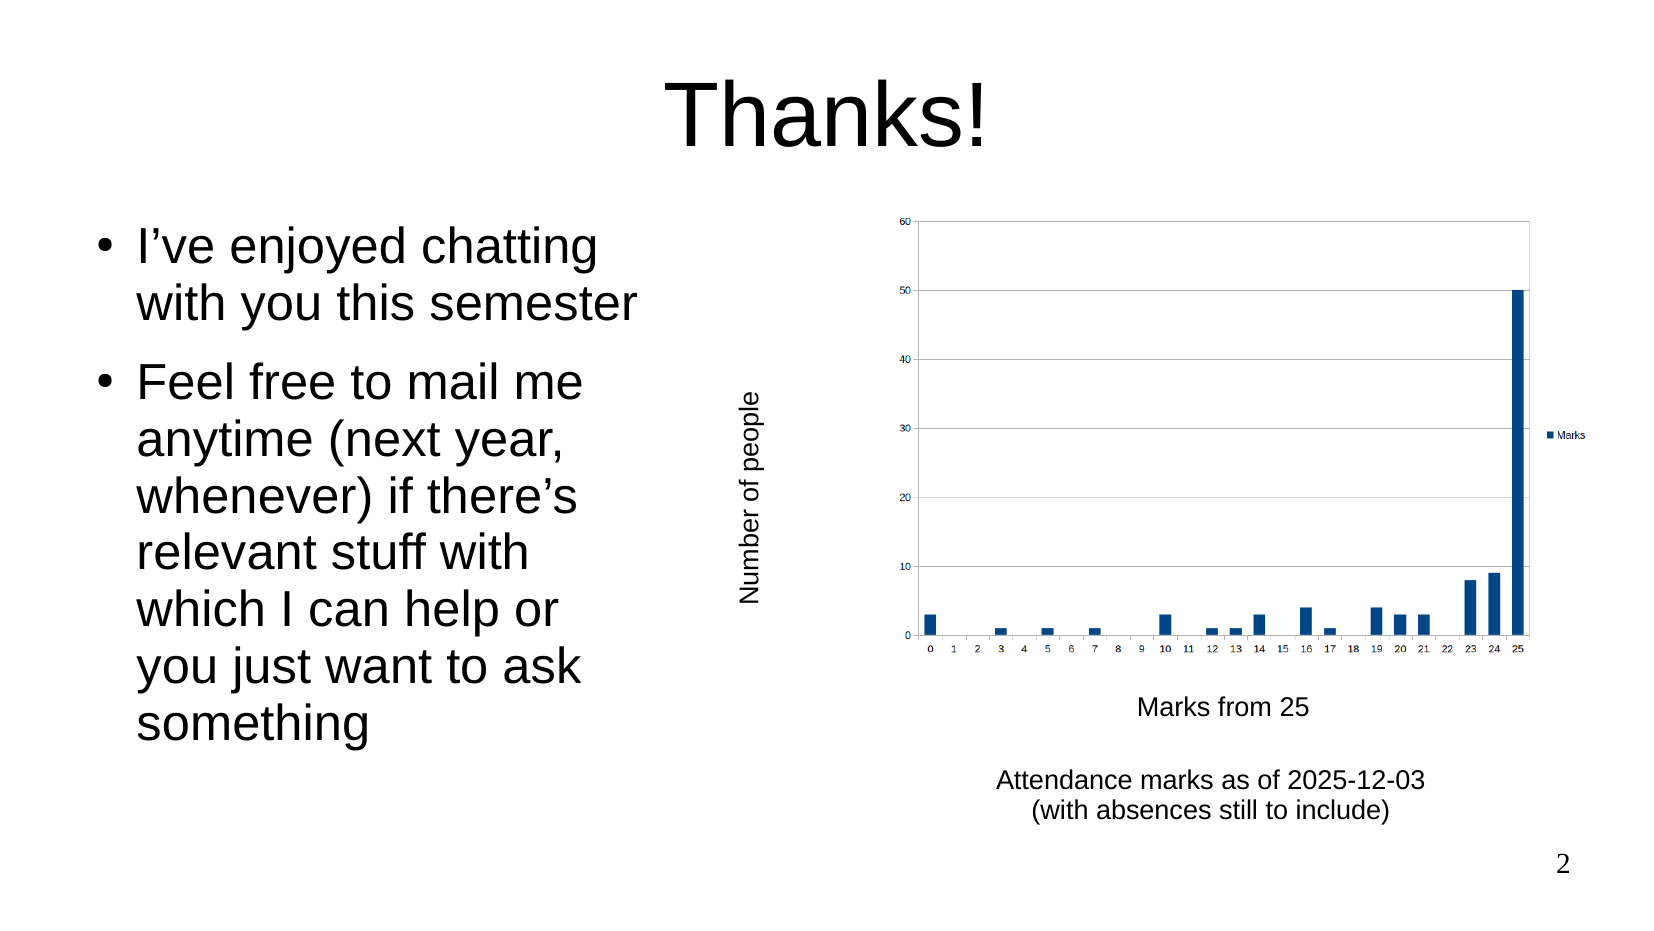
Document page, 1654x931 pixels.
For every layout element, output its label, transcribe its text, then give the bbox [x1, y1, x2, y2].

title Thanks! [82, 37, 1571, 193]
list I’ve enjoyed chatting with you this semester Feel free to mail me anytime (next year, whenever) if there’s relevant stuff with which I can help or you just want to ask something [82, 217, 650, 758]
text_box Attendance marks as of 2025-12-03 (with absences still to include) [885, 757, 1536, 857]
text_box Number of people [726, 265, 772, 621]
text_box Marks from 25 [1122, 685, 1418, 784]
picture [885, 206, 1595, 664]
